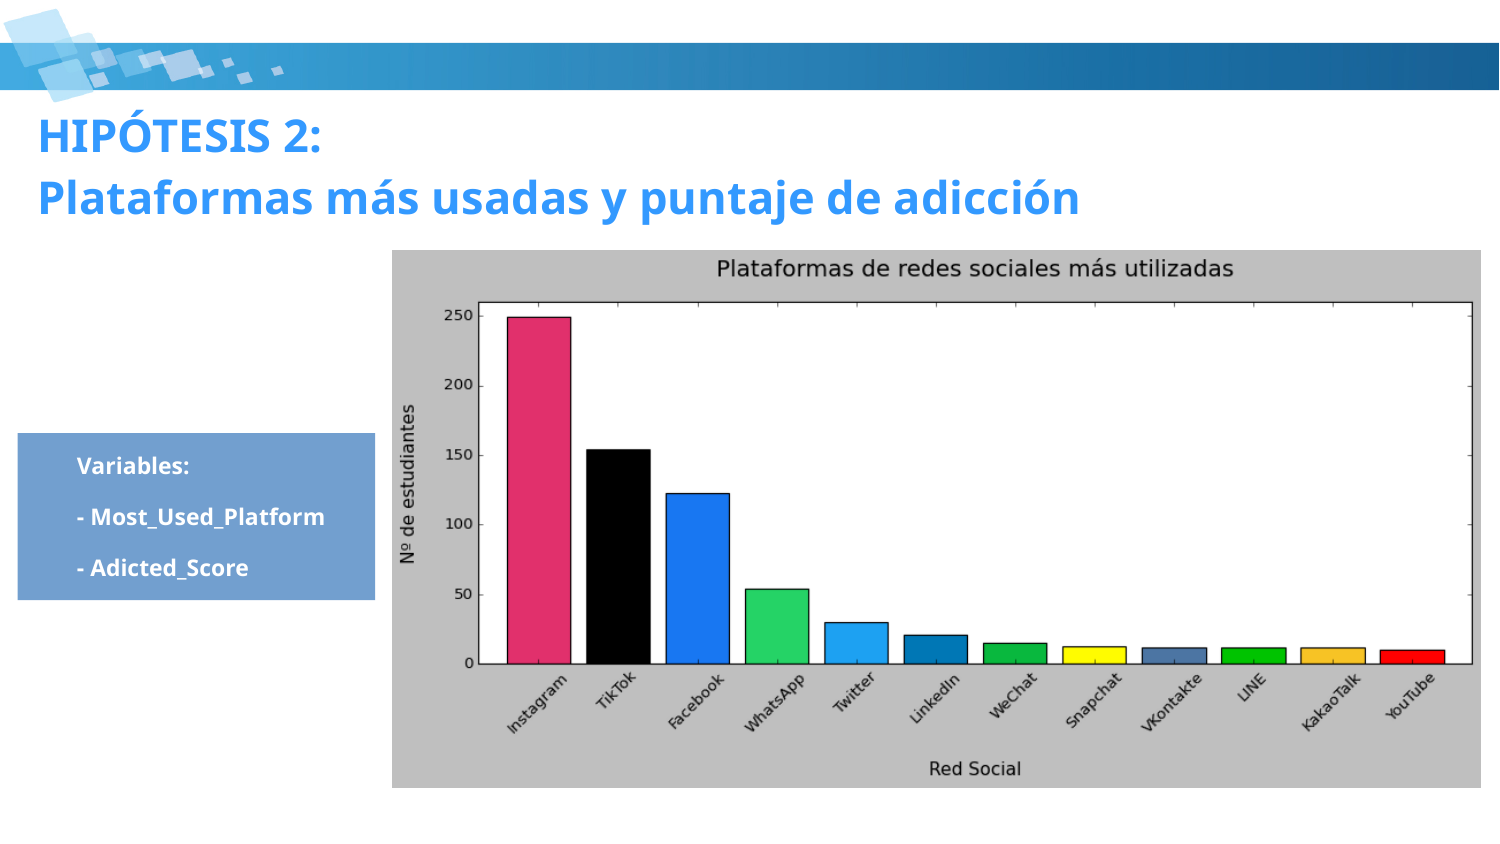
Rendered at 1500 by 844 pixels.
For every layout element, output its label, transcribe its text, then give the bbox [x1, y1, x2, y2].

list Variables: - Most_Used_Platform - Adicted_Score [17, 433, 376, 601]
title HIPÓTESIS 2: Plataformas más usadas y puntaje de adicción [37, 6, 1463, 326]
picture [0, 0, 1499, 842]
